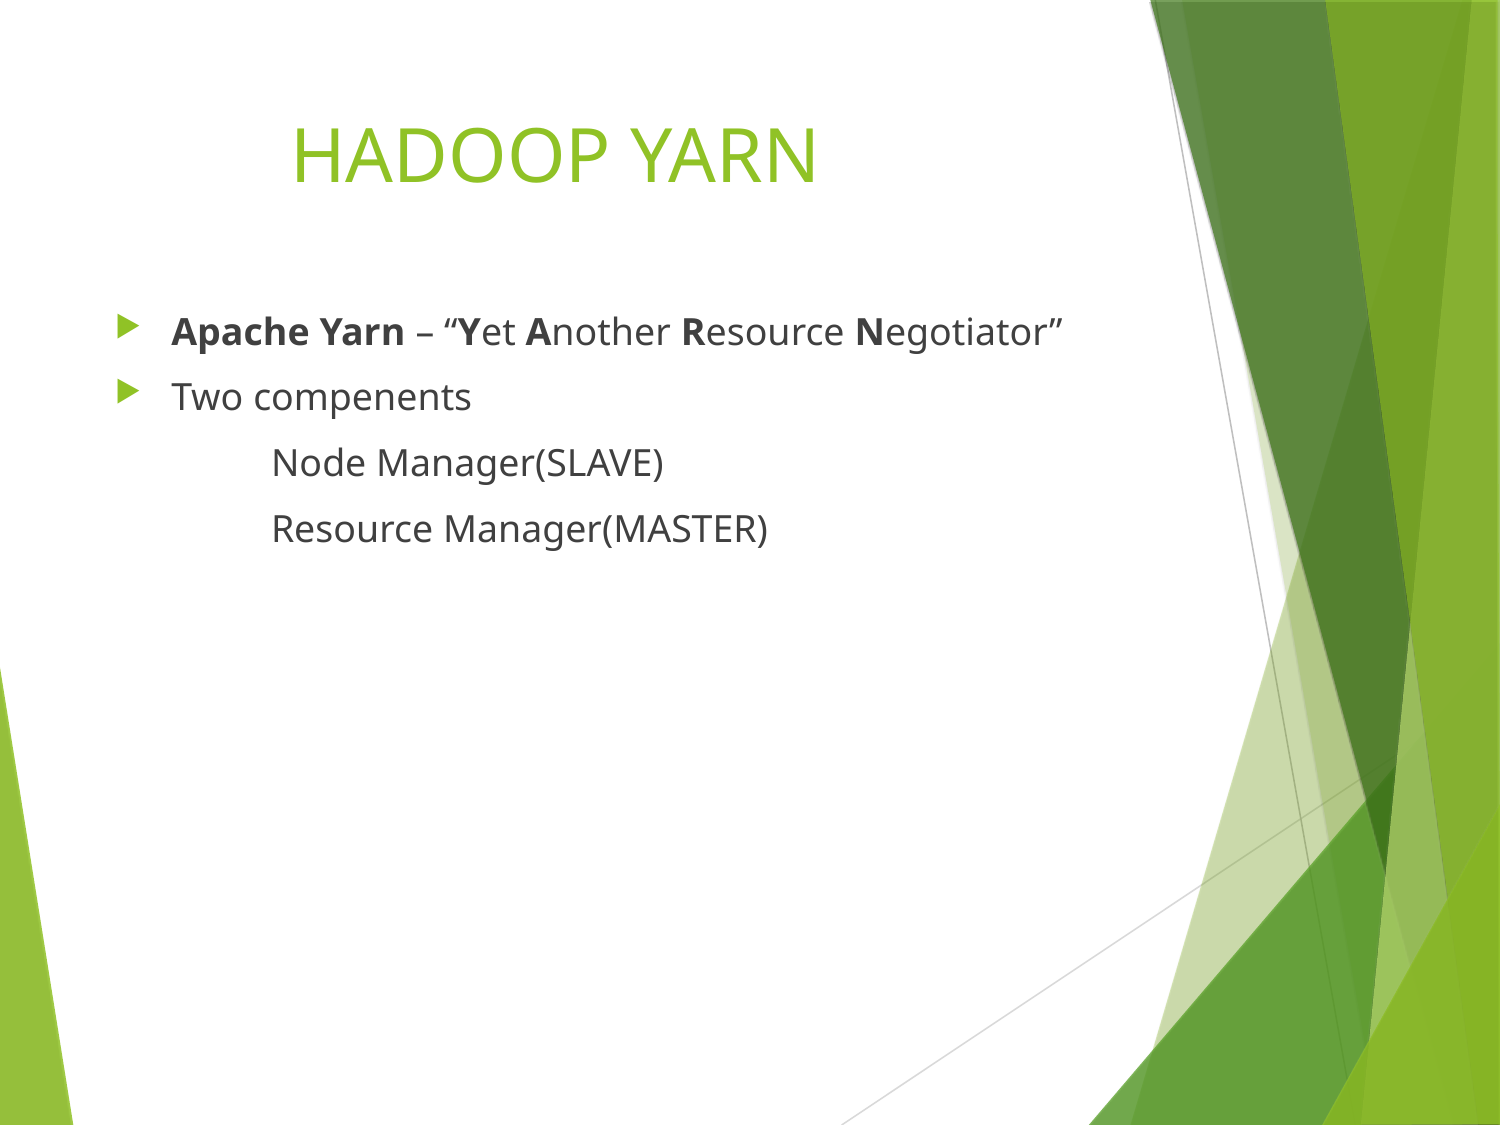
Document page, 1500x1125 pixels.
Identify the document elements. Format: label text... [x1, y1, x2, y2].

list Apache Yarn – “Yet Another Resource Negotiator” Two compenents Node Manager(SLAVE) Resource Manager(MASTER) [99, 299, 1142, 992]
title HADOOP YARN [99, 99, 1142, 299]
